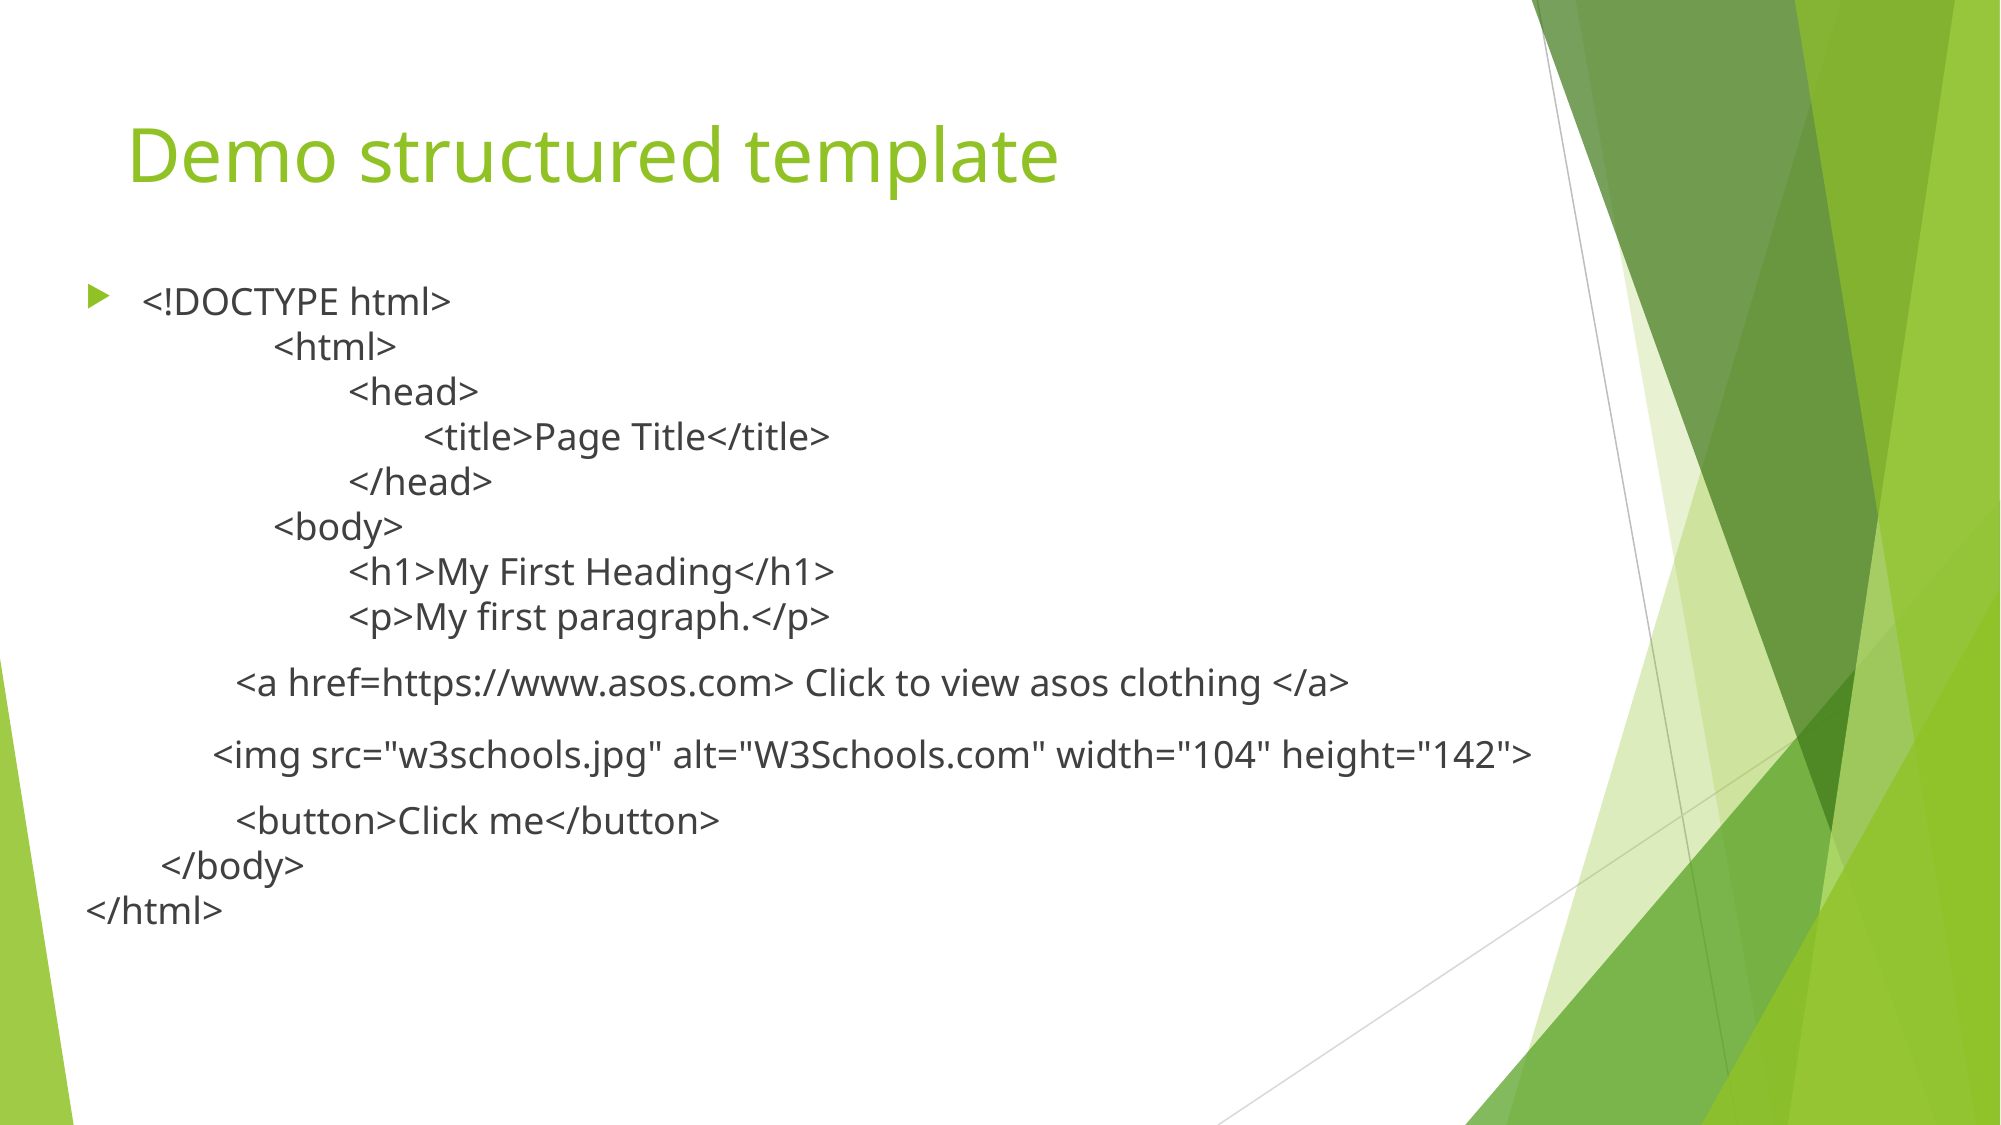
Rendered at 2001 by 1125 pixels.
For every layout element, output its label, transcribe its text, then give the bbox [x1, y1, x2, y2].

list <!DOCTYPE html> <html> <head> <title>Page Title</title> </head> <body> <h1>My First Heading</h1> <p>My first paragraph.</p> <a href=https://www.asos.com> Click to view asos clothing </a> <img src="w3schools.jpg" alt="W3Schools.com" width="104" height="142"> <button>Click me</button> </body> </html> [70, 270, 2000, 985]
title Demo structured template [111, 99, 1522, 270]
